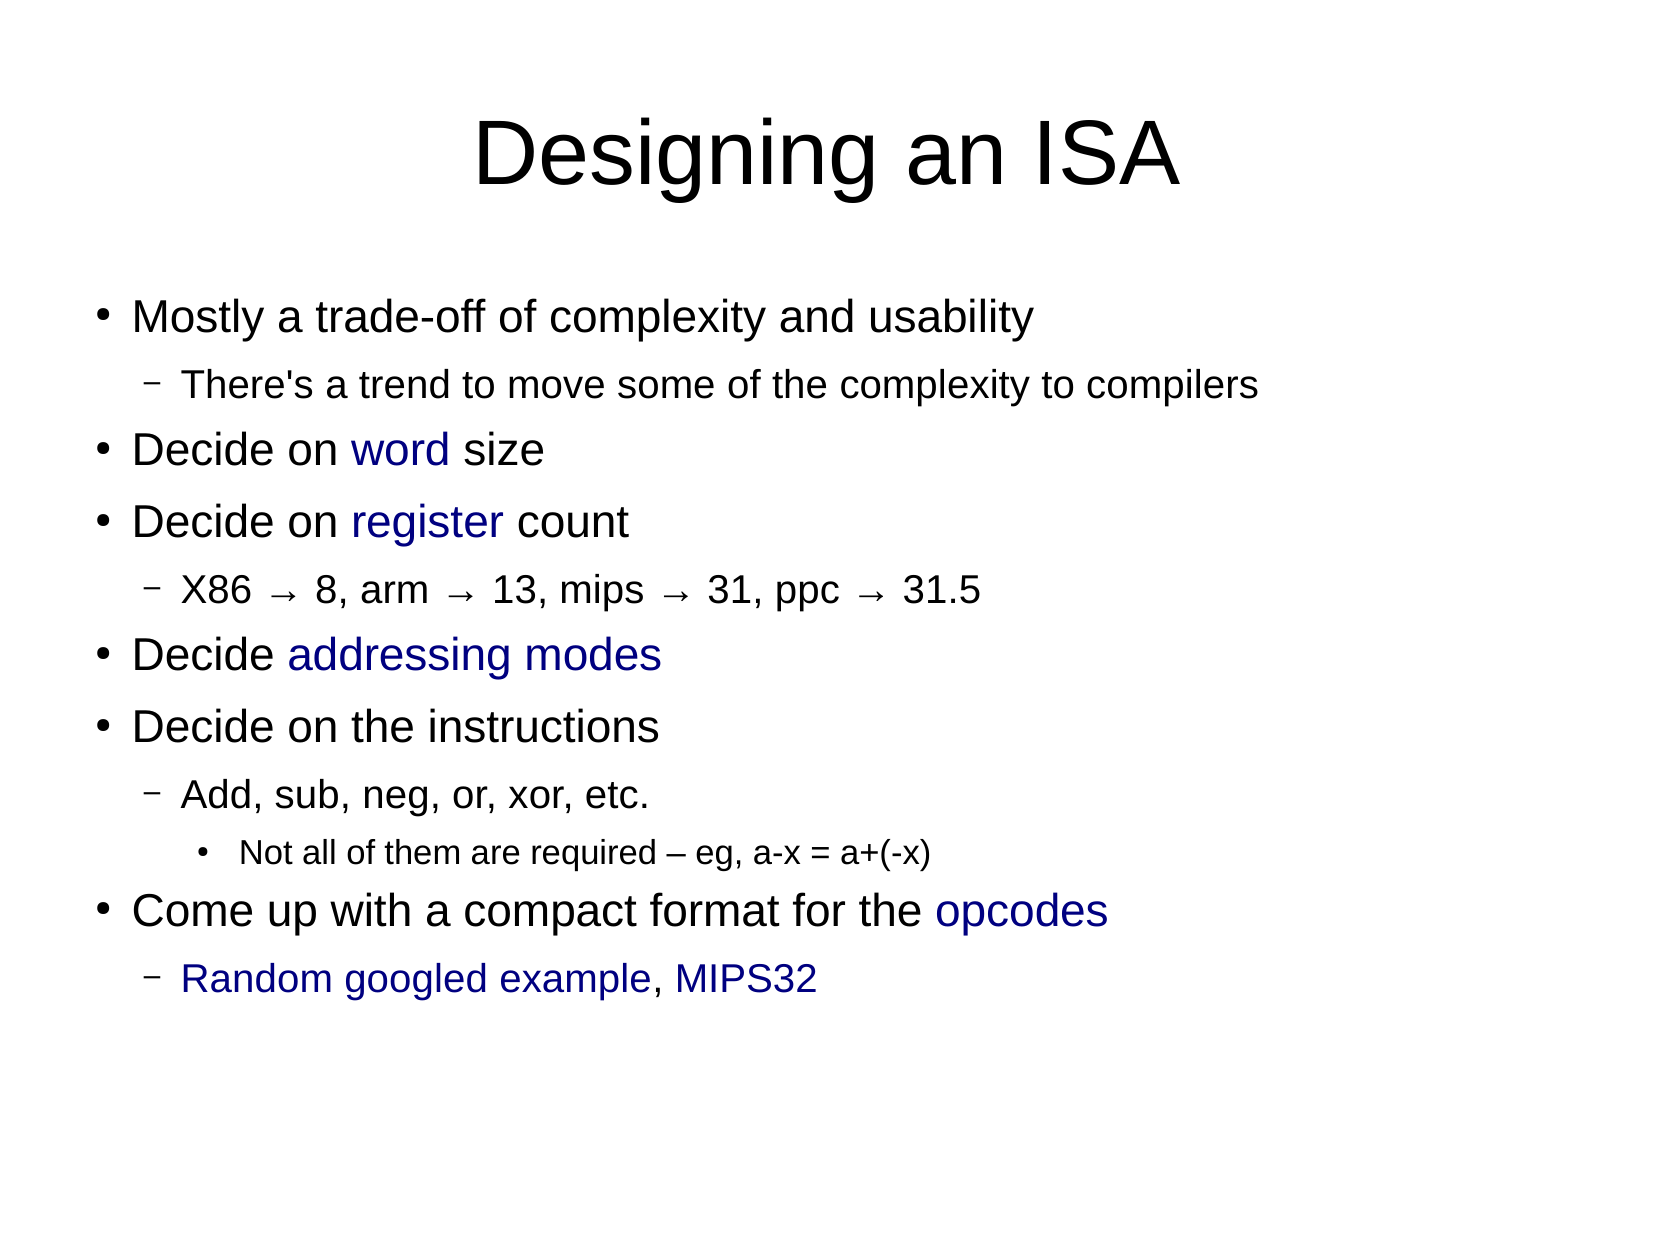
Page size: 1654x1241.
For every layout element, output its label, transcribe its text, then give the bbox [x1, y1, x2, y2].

title Designing an ISA [82, 49, 1571, 257]
list Mostly a trade-off of complexity and usability There's a trend to move some of the complexity to compilers Decide on word size Decide on register count X86 → 8, arm → 13, mips → 31, ppc → 31.5 Decide addressing modes Decide on the instructions Add, sub, neg, or, xor, etc. Not all of them are required – eg, a-x = a+(-x) Come up with a compact format for the opcodes Random googled example, MIPS32 [82, 290, 1571, 1010]
